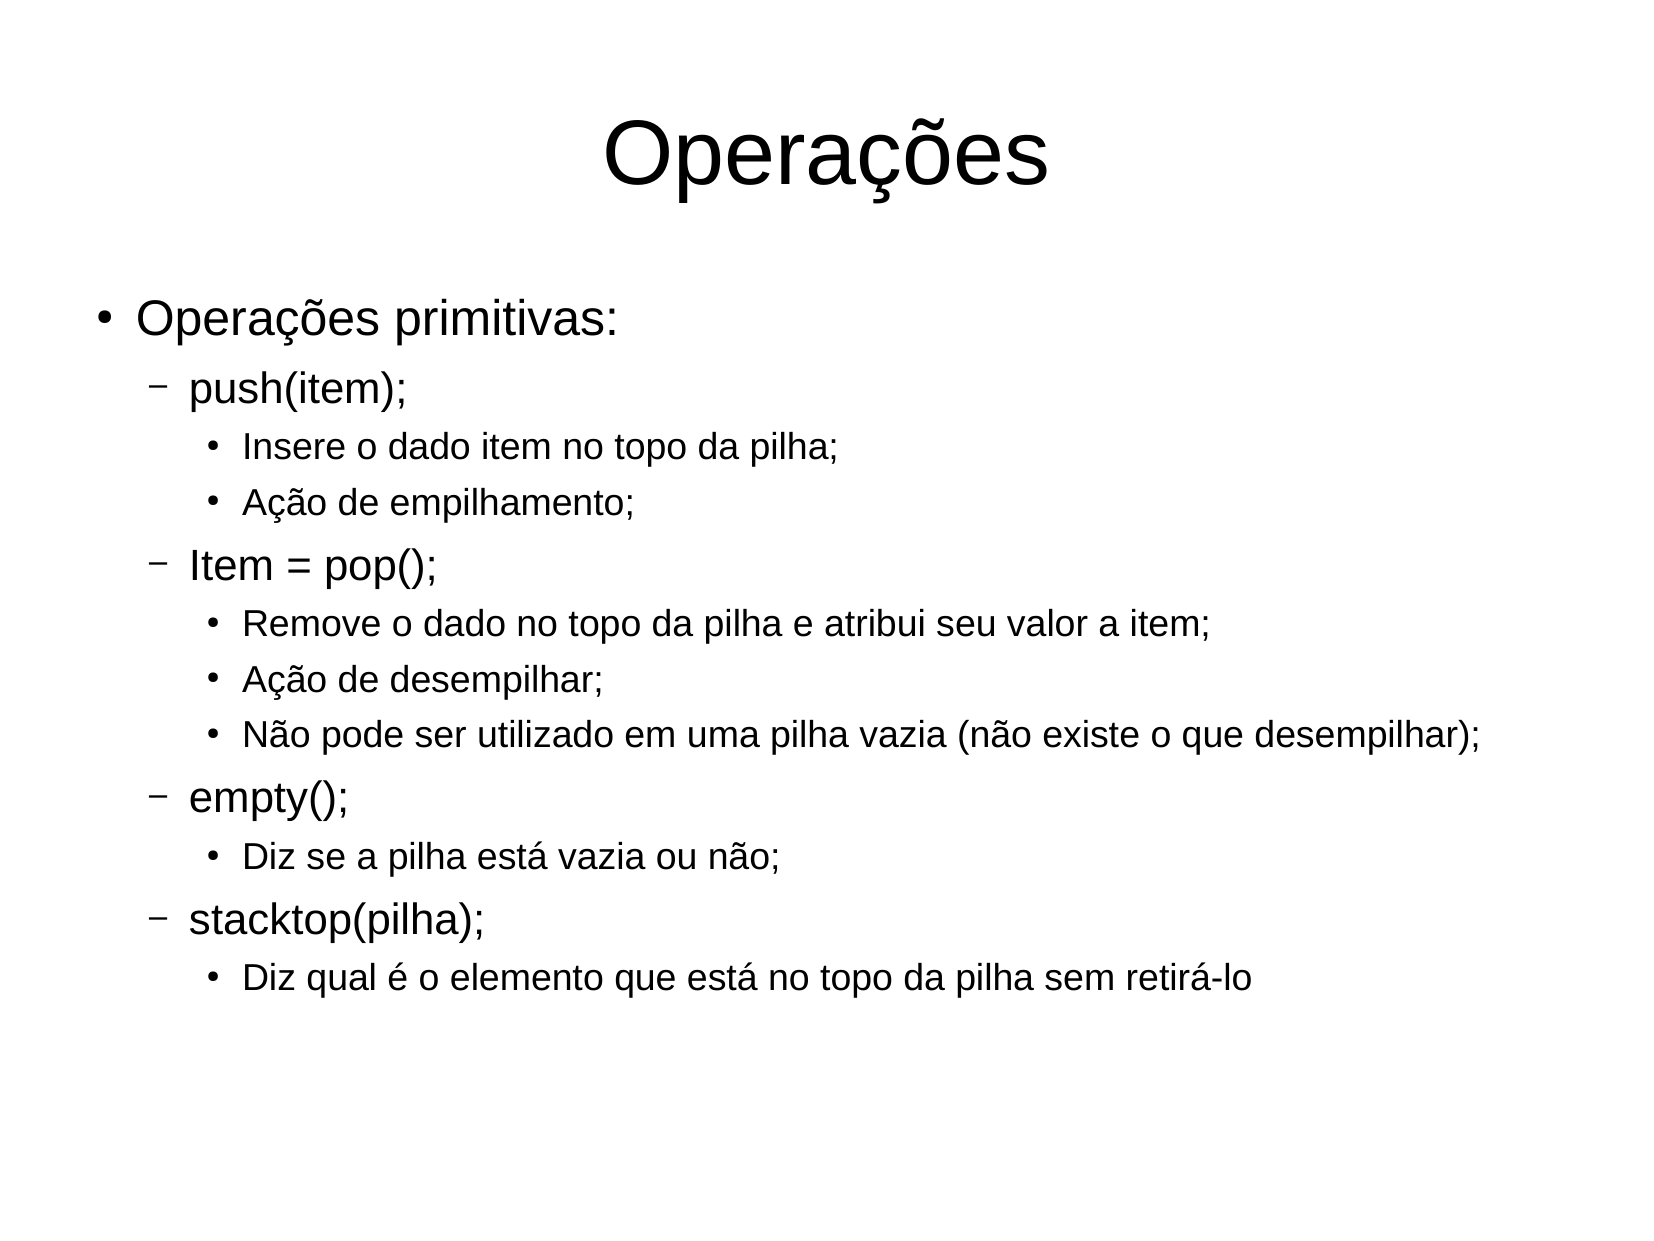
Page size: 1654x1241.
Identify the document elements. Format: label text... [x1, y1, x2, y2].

title Operações [82, 49, 1571, 257]
list Operações primitivas: push(item); Insere o dado item no topo da pilha; Ação de empilhamento; Item = pop(); Remove o dado no topo da pilha e atribui seu valor a item; Ação de desempilhar; Não pode ser utilizado em uma pilha vazia (não existe o que desempilhar); empty(); Diz se a pilha está vazia ou não; stacktop(pilha); Diz qual é o elemento que está no topo da pilha sem retirá-lo [82, 290, 1571, 1010]
